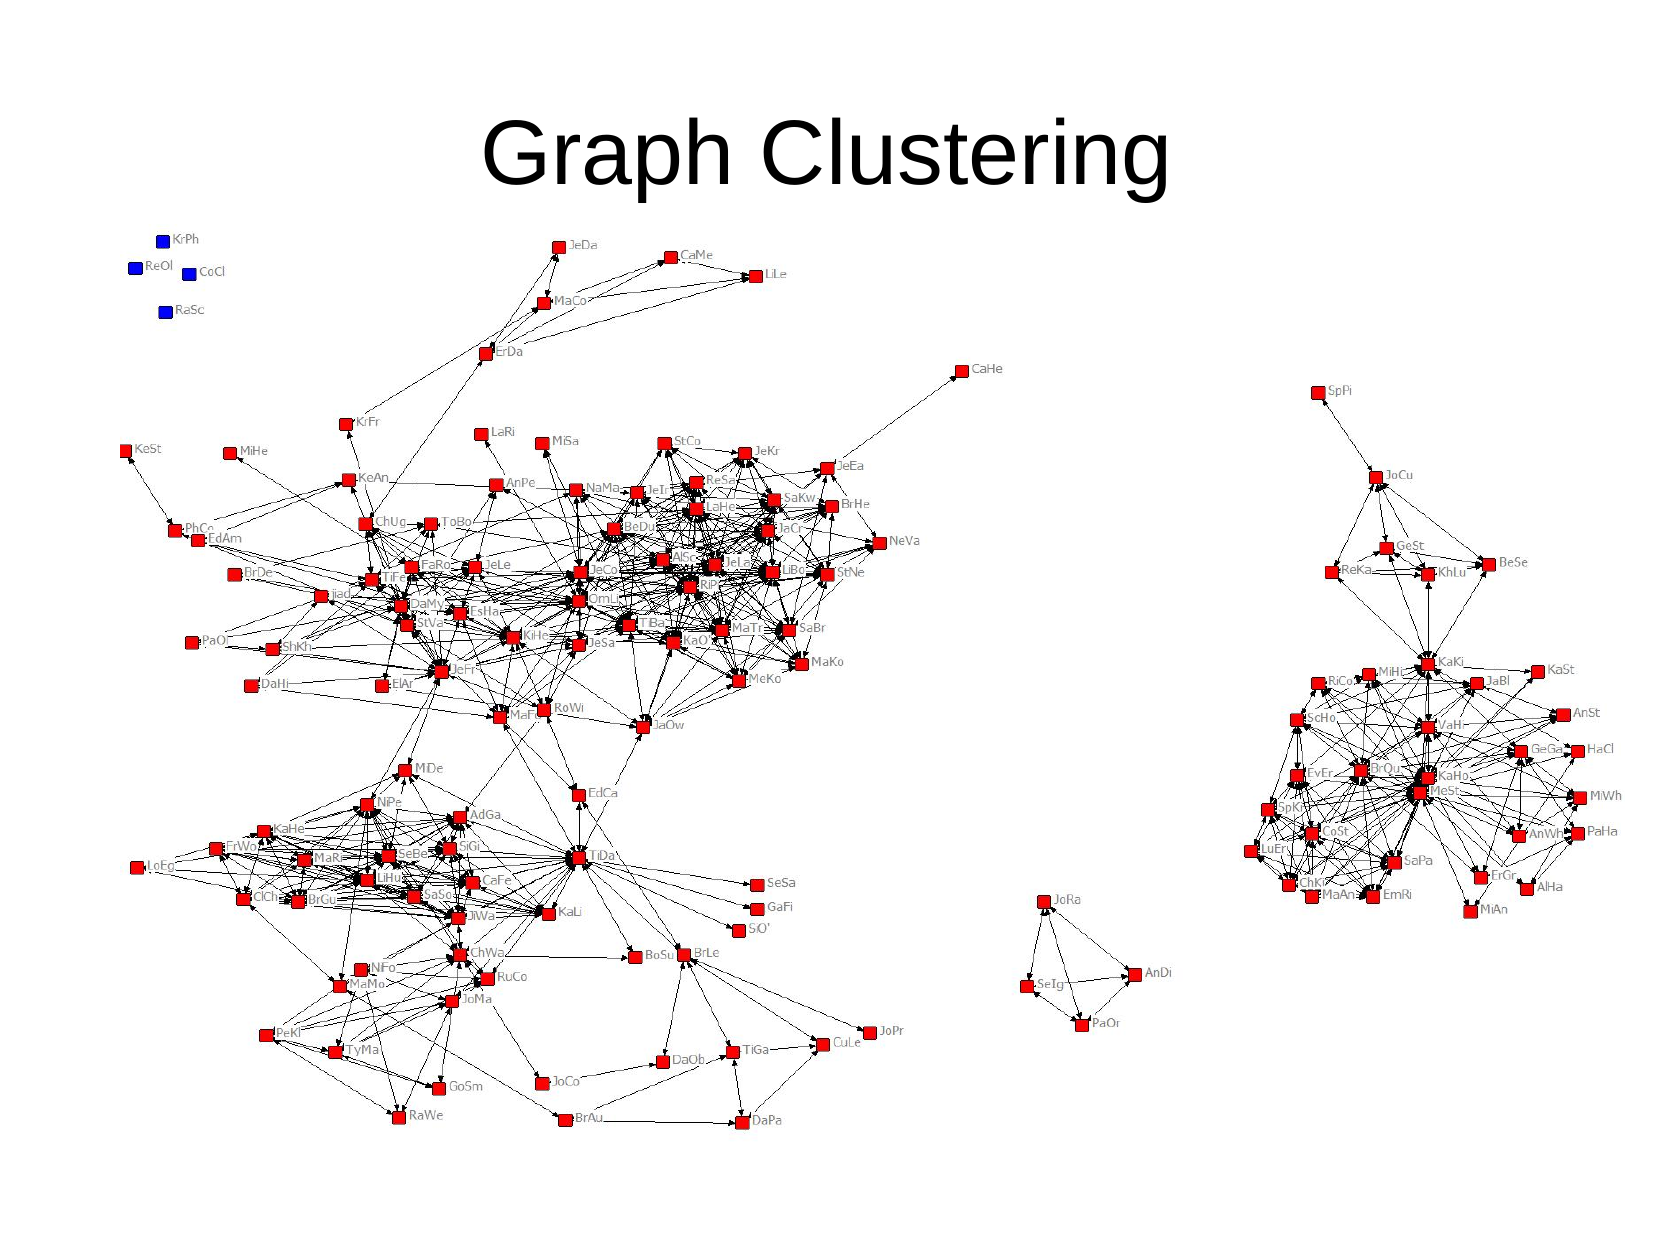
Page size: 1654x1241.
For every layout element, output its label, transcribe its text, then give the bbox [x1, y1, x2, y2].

picture [120, 224, 1625, 1144]
title Graph Clustering [82, 49, 1571, 257]
